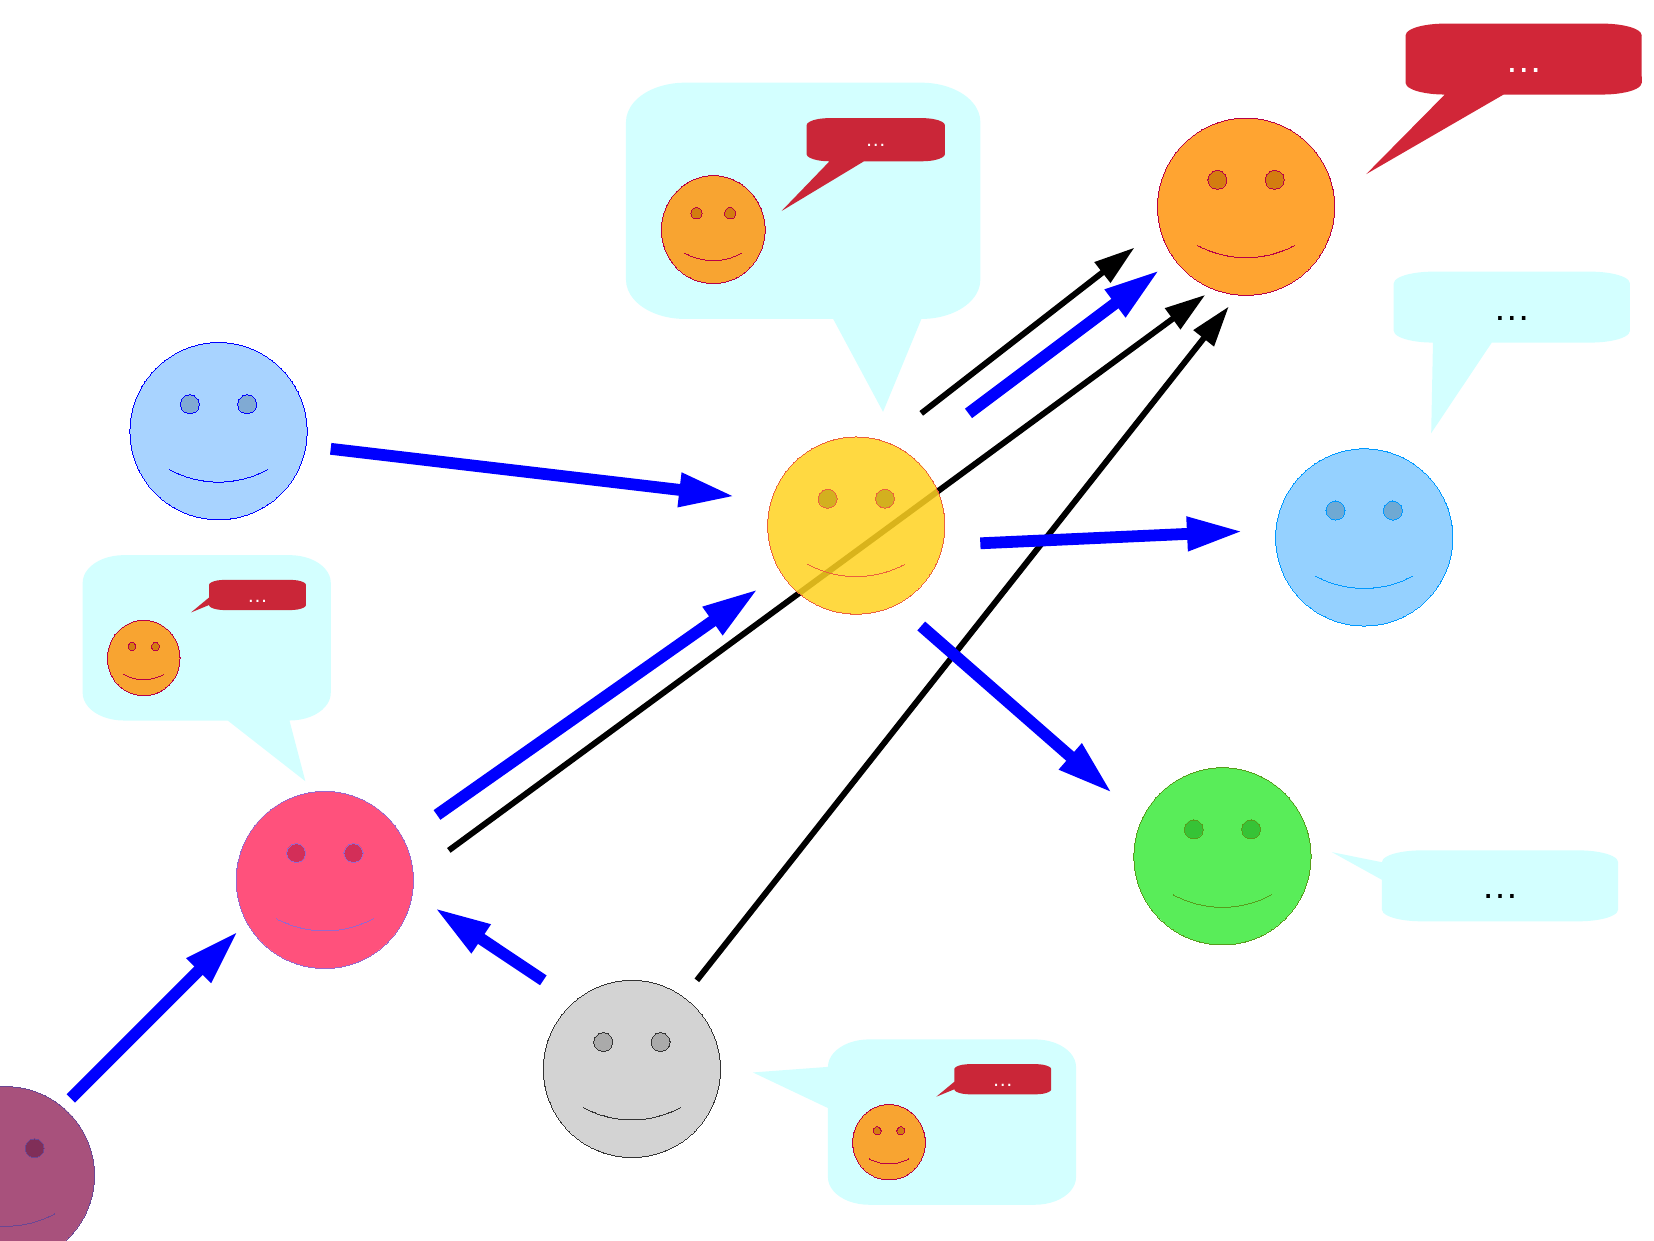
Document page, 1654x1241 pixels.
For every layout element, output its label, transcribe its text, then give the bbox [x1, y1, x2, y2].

text_box … [781, 118, 945, 212]
text_box [82, 555, 331, 782]
text_box [767, 436, 945, 615]
text_box … [1331, 850, 1619, 922]
text_box … [1366, 23, 1642, 175]
text_box [543, 980, 721, 1158]
text_box [1133, 767, 1312, 945]
text_box [1275, 448, 1453, 627]
text_box [752, 1039, 1077, 1205]
text_box [129, 342, 308, 520]
text_box … [936, 1064, 1052, 1097]
text_box [0, 1086, 95, 1241]
text_box … [191, 579, 306, 613]
text_box [625, 82, 981, 412]
text_box … [1393, 271, 1630, 434]
text_box [236, 791, 414, 969]
text_box [1157, 118, 1335, 296]
